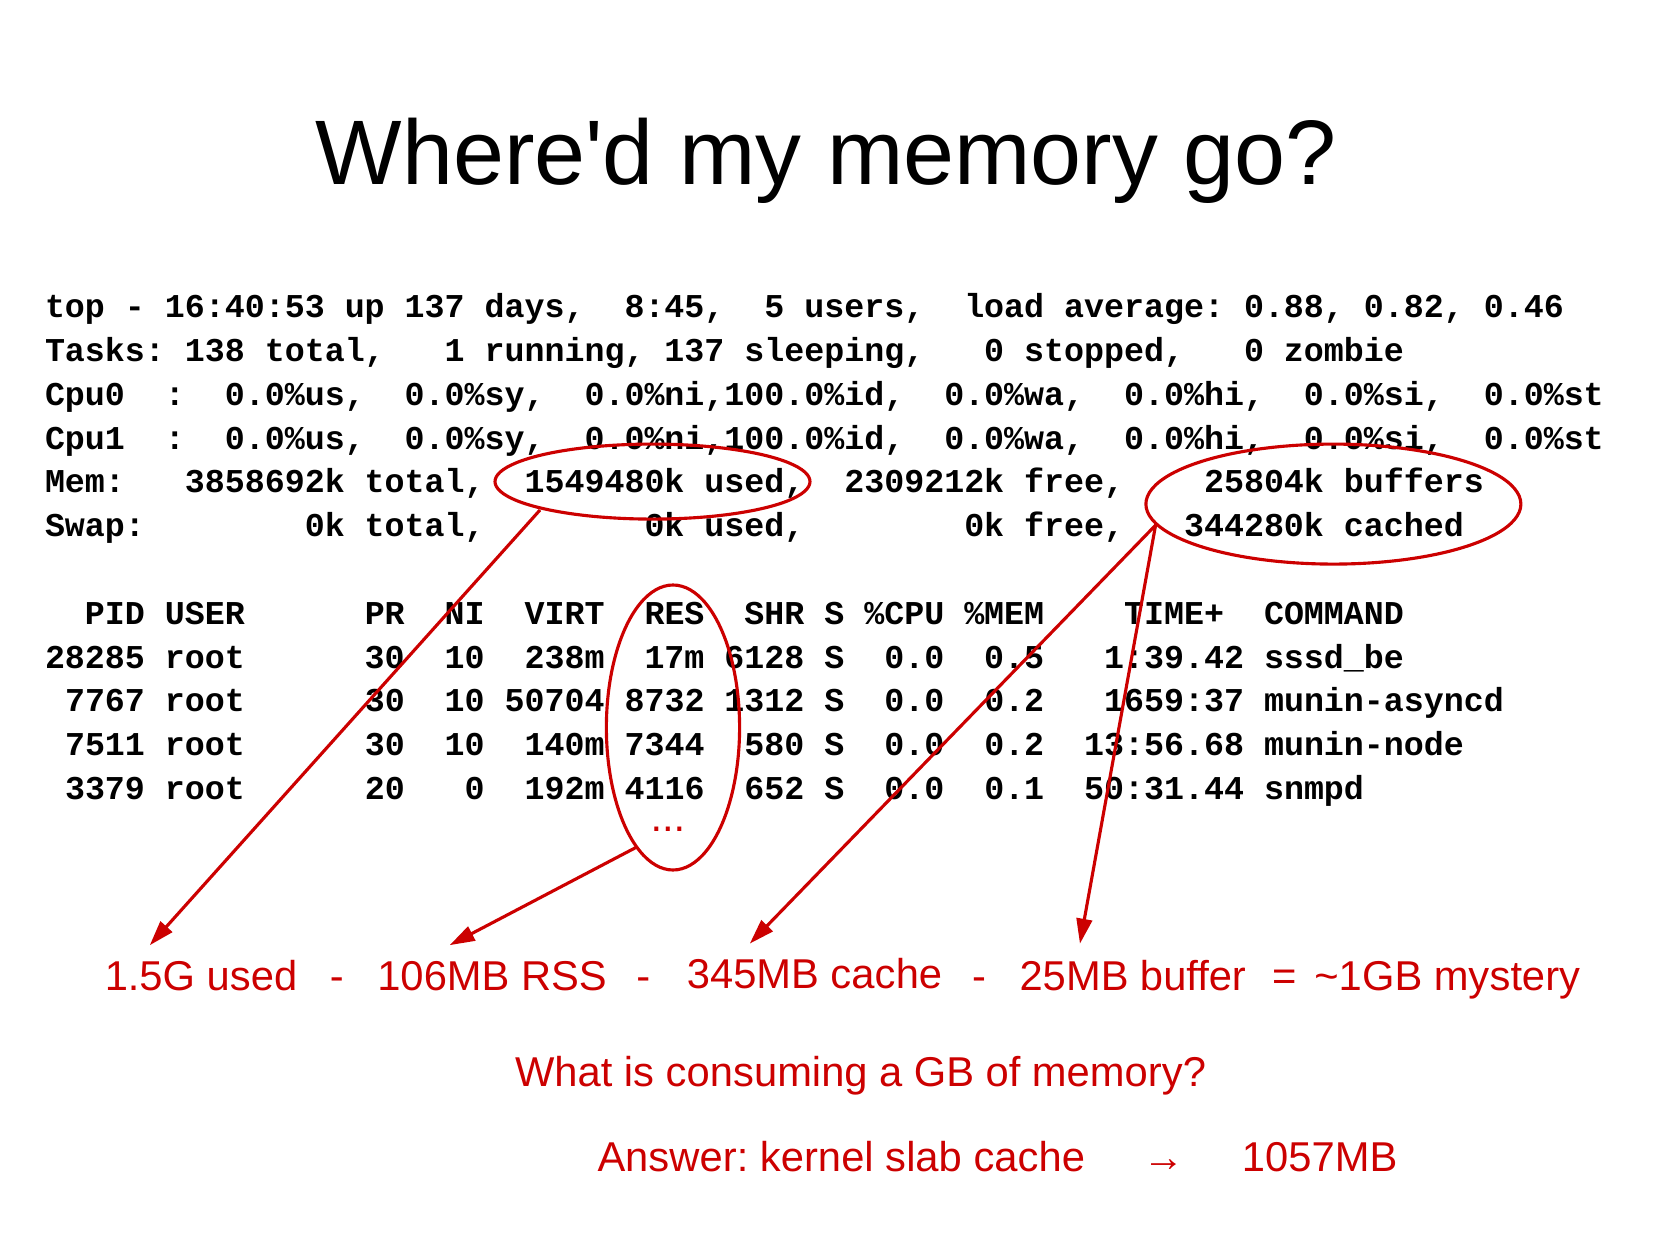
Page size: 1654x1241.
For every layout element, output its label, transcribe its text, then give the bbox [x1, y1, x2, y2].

text_box 1.5G used [90, 945, 315, 1007]
text_box What is consuming a GB of memory? [500, 1041, 1222, 1103]
text_box ~1GB mystery [1299, 945, 1617, 1007]
text_box - [957, 945, 1001, 1007]
text_box - [315, 945, 359, 1007]
text_box Answer: kernel slab cache → 1057MB [582, 1126, 1413, 1189]
list top - 16:40:53 up 137 days, 8:45, 5 users, load average: 0.88, 0.82, 0.46 Tasks: 138 total, 1 running, 137 sleeping, 0 stopped, 0 zombie Cpu0 : 0.0%us, 0.0%sy, 0.0%ni,100.0%id, 0.0%wa, 0.0%hi, 0.0%si, 0.0%st Cpu1 : 0.0%us, 0.0%sy, 0.0%ni,100.0%id, 0.0%wa, 0.0%hi, 0.0%si, 0.0%st Mem: 3858692k total, 1549480k used, 2309212k free, 25804k buffers Swap: 0k total, 0k used, 0k free, 344280k cached PID USER PR NI VIRT RES SHR S %CPU %MEM TIME+ COMMAND 28285 root 30 10 238m 17m 6128 S 0.0 0.5 1:39.42 sssd_be 7767 root 30 10 50704 8732 1312 S 0.0 0.2 1659:37 munin-asyncd 7511 root 30 10 140m 7344 580 S 0.0 0.2 13:56.68 munin-node 3379 root 20 0 192m 4116 652 S 0.0 0.1 50:31.44 snmpd [813, 533, 1152, 882]
text_box 106MB RSS [362, 945, 621, 1007]
text_box - [621, 945, 666, 1007]
list top - 16:40:53 up 137 days, 8:45, 5 users, load average: 0.88, 0.82, 0.46 Tasks: 138 total, 1 running, 137 sleeping, 0 stopped, 0 zombie Cpu0 : 0.0%us, 0.0%sy, 0.0%ni,100.0%id, 0.0%wa, 0.0%hi, 0.0%si, 0.0%st Cpu1 : 0.0%us, 0.0%sy, 0.0%ni,100.0%id, 0.0%wa, 0.0%hi, 0.0%si, 0.0%st Mem: 3858692k total, 1549480k used, 2309212k free, 25804k buffers Swap: 0k total, 0k used, 0k free, 344280k cached PID USER PR NI VIRT RES SHR S %CPU %MEM TIME+ COMMAND 28285 root 30 10 238m 17m 6128 S 0.0 0.5 1:39.42 sssd_be 7767 root 30 10 50704 8732 1312 S 0.0 0.2 1659:37 munin-asyncd 7511 root 30 10 140m 7344 580 S 0.0 0.2 13:56.68 munin-node 3379 root 20 0 192m 4116 652 S 0.0 0.1 50:31.44 snmpd [608, 587, 738, 868]
text_box 345MB cache [672, 943, 958, 1006]
list top - 16:40:53 up 137 days, 8:45, 5 users, load average: 0.88, 0.82, 0.46 Tasks: 138 total, 1 running, 137 sleeping, 0 stopped, 0 zombie Cpu0 : 0.0%us, 0.0%sy, 0.0%ni,100.0%id, 0.0%wa, 0.0%hi, 0.0%si, 0.0%st Cpu1 : 0.0%us, 0.0%sy, 0.0%ni,100.0%id, 0.0%wa, 0.0%hi, 0.0%si, 0.0%st Mem: 3858692k total, 1549480k used, 2309212k free, 25804k buffers Swap: 0k total, 0k used, 0k free, 344280k cached PID USER PR NI VIRT RES SHR S %CPU %MEM TIME+ COMMAND 28285 root 30 10 238m 17m 6128 S 0.0 0.5 1:39.42 sssd_be 7767 root 30 10 50704 8732 1312 S 0.0 0.2 1659:37 munin-asyncd 7511 root 30 10 140m 7344 580 S 0.0 0.2 13:56.68 munin-node 3379 root 20 0 192m 4116 652 S 0.0 0.1 50:31.44 snmpd [1148, 446, 1519, 562]
text_box ... [635, 785, 701, 848]
text_box = [1257, 945, 1299, 1007]
text_box 25MB buffer [1004, 945, 1257, 1007]
title Where'd my memory go? [82, 49, 1571, 257]
list top - 16:40:53 up 137 days, 8:45, 5 users, load average: 0.88, 0.82, 0.46 Tasks: 138 total, 1 running, 137 sleeping, 0 stopped, 0 zombie Cpu0 : 0.0%us, 0.0%sy, 0.0%ni,100.0%id, 0.0%wa, 0.0%hi, 0.0%si, 0.0%st Cpu1 : 0.0%us, 0.0%sy, 0.0%ni,100.0%id, 0.0%wa, 0.0%hi, 0.0%si, 0.0%st Mem: 3858692k total, 1549480k used, 2309212k free, 25804k buffers Swap: 0k total, 0k used, 0k free, 344280k cached PID USER PR NI VIRT RES SHR S %CPU %MEM TIME+ COMMAND 28285 root 30 10 238m 17m 6128 S 0.0 0.5 1:39.42 sssd_be 7767 root 30 10 50704 8732 1312 S 0.0 0.2 1659:37 munin-asyncd 7511 root 30 10 140m 7344 580 S 0.0 0.2 13:56.68 munin-node 3379 root 20 0 192m 4116 652 S 0.0 0.1 50:31.44 snmpd [497, 446, 808, 517]
list top - 16:40:53 up 137 days, 8:45, 5 users, load average: 0.88, 0.82, 0.46 Tasks: 138 total, 1 running, 137 sleeping, 0 stopped, 0 zombie Cpu0 : 0.0%us, 0.0%sy, 0.0%ni,100.0%id, 0.0%wa, 0.0%hi, 0.0%si, 0.0%st Cpu1 : 0.0%us, 0.0%sy, 0.0%ni,100.0%id, 0.0%wa, 0.0%hi, 0.0%si, 0.0%st Mem: 3858692k total, 1549480k used, 2309212k free, 25804k buffers Swap: 0k total, 0k used, 0k free, 344280k cached PID USER PR NI VIRT RES SHR S %CPU %MEM TIME+ COMMAND 28285 root 30 10 238m 17m 6128 S 0.0 0.5 1:39.42 sssd_be 7767 root 30 10 50704 8732 1312 S 0.0 0.2 1659:37 munin-asyncd 7511 root 30 10 140m 7344 580 S 0.0 0.2 13:56.68 munin-node 3379 root 20 0 192m 4116 652 S 0.0 0.1 50:31.44 snmpd [45, 290, 1606, 882]
